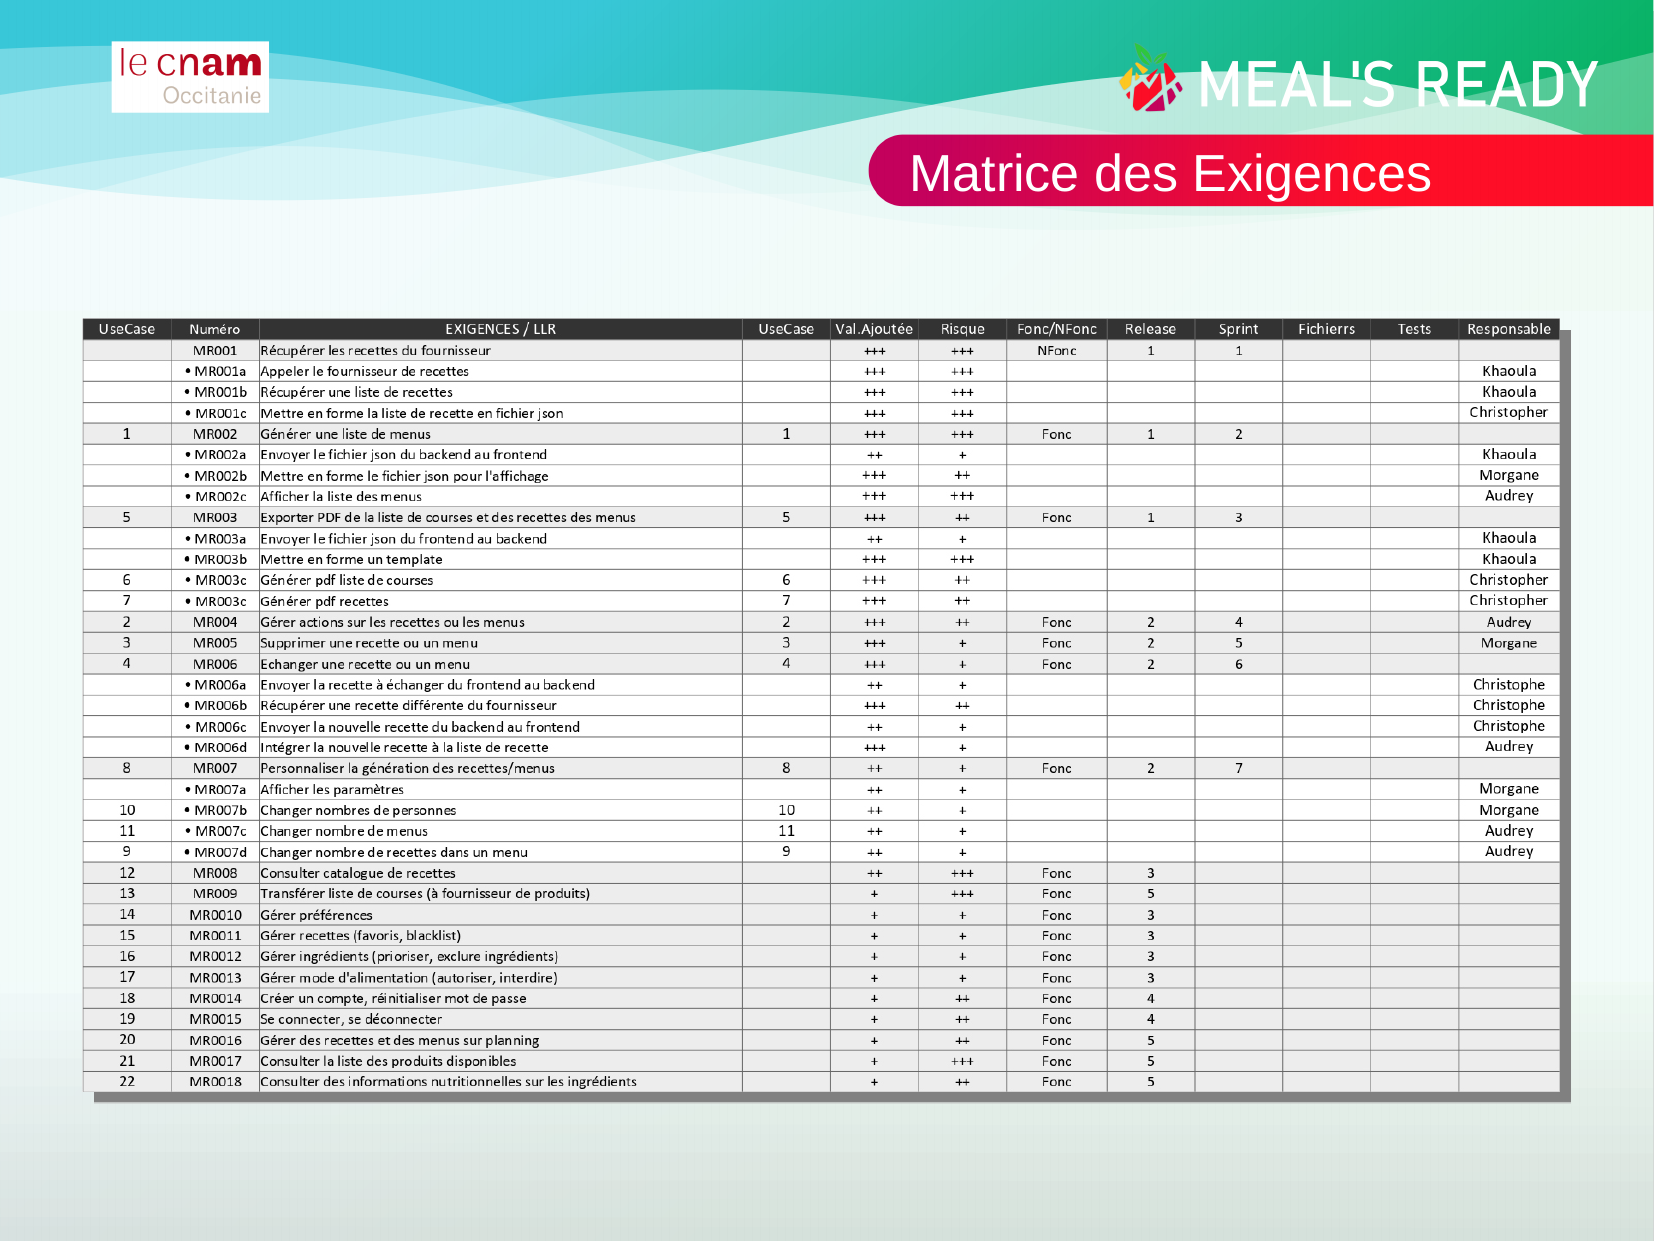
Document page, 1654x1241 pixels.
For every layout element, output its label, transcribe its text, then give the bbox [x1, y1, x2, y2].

picture [0, 0, 1654, 1241]
title Matrice des Exigences [909, 121, 1654, 225]
